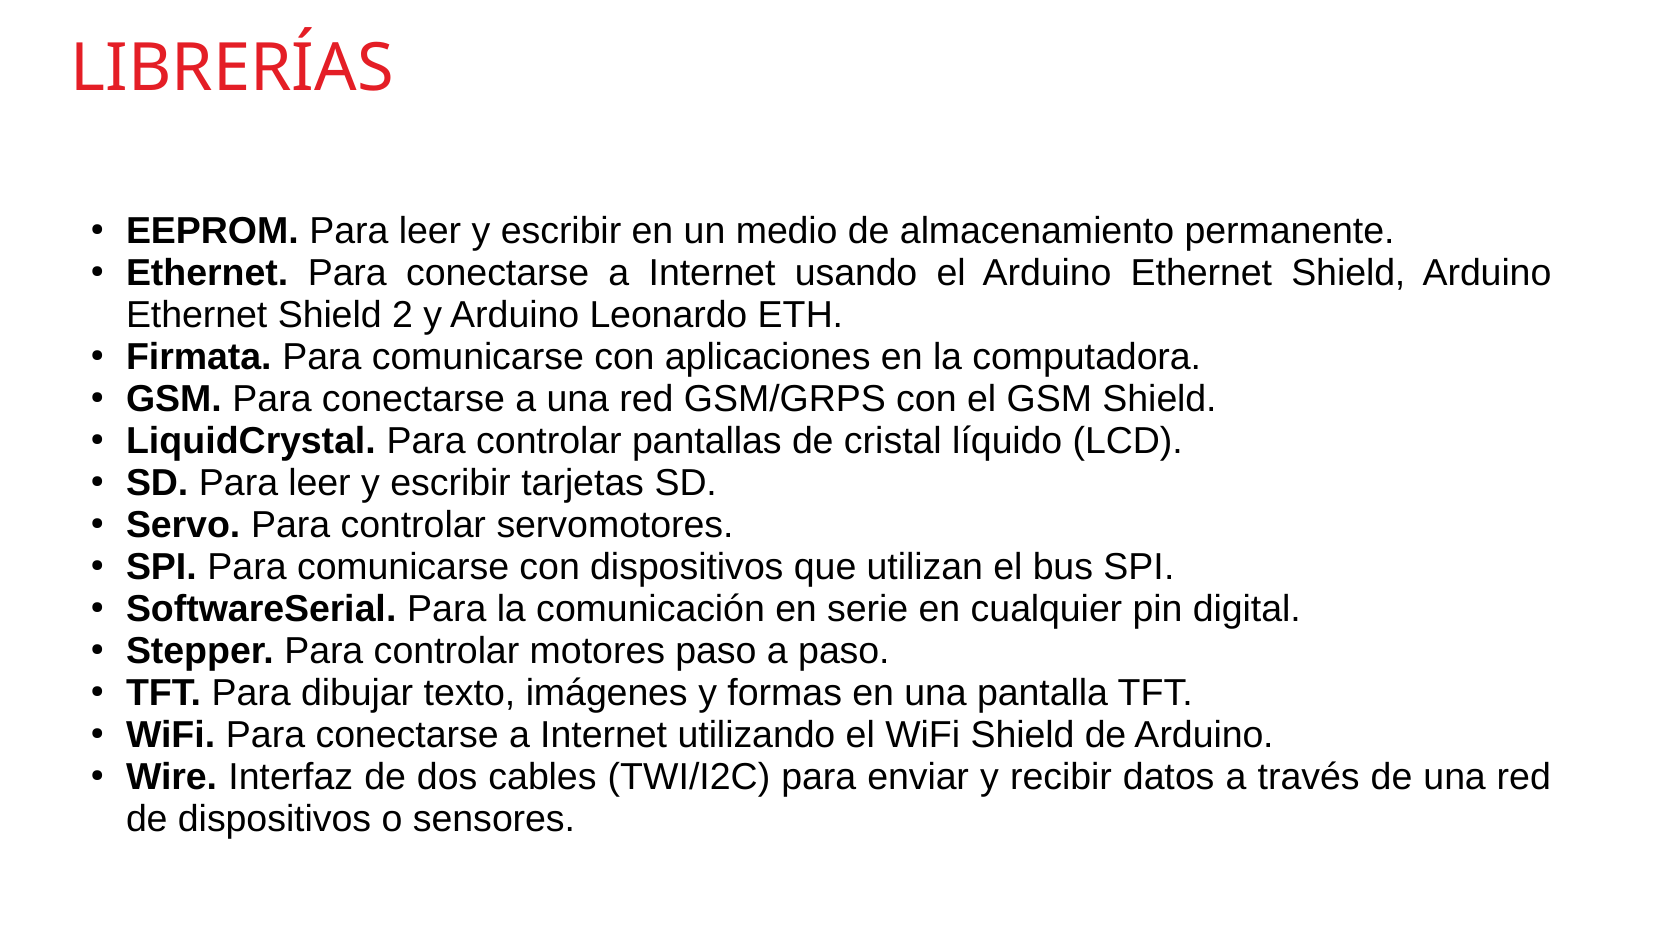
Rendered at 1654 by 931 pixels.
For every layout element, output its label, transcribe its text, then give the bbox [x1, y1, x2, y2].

text_box EEPROM. Para leer y escribir en un medio de almacenamiento permanente. Ethernet. Para conectarse a Internet usando el Arduino Ethernet Shield, Arduino Ethernet Shield 2 y Arduino Leonardo ETH. Firmata. Para comunicarse con aplicaciones en la computadora. GSM. Para conectarse a una red GSM/GRPS con el GSM Shield. LiquidCrystal. Para controlar pantallas de cristal líquido (LCD). SD. Para leer y escribir tarjetas SD. Servo. Para controlar servomotores. SPI. Para comunicarse con dispositivos que utilizan el bus SPI. SoftwareSerial. Para la comunicación en serie en cualquier pin digital. Stepper. Para controlar motores paso a paso. TFT. Para dibujar texto, imágenes y formas en una pantalla TFT. WiFi. Para conectarse a Internet utilizando el WiFi Shield de Arduino. Wire. Interfaz de dos cables (TWI/I2C) para enviar y recibir datos a través de una red de dispositivos o sensores. [75, 202, 1578, 848]
title LIBRERÍAS [70, 11, 1347, 118]
